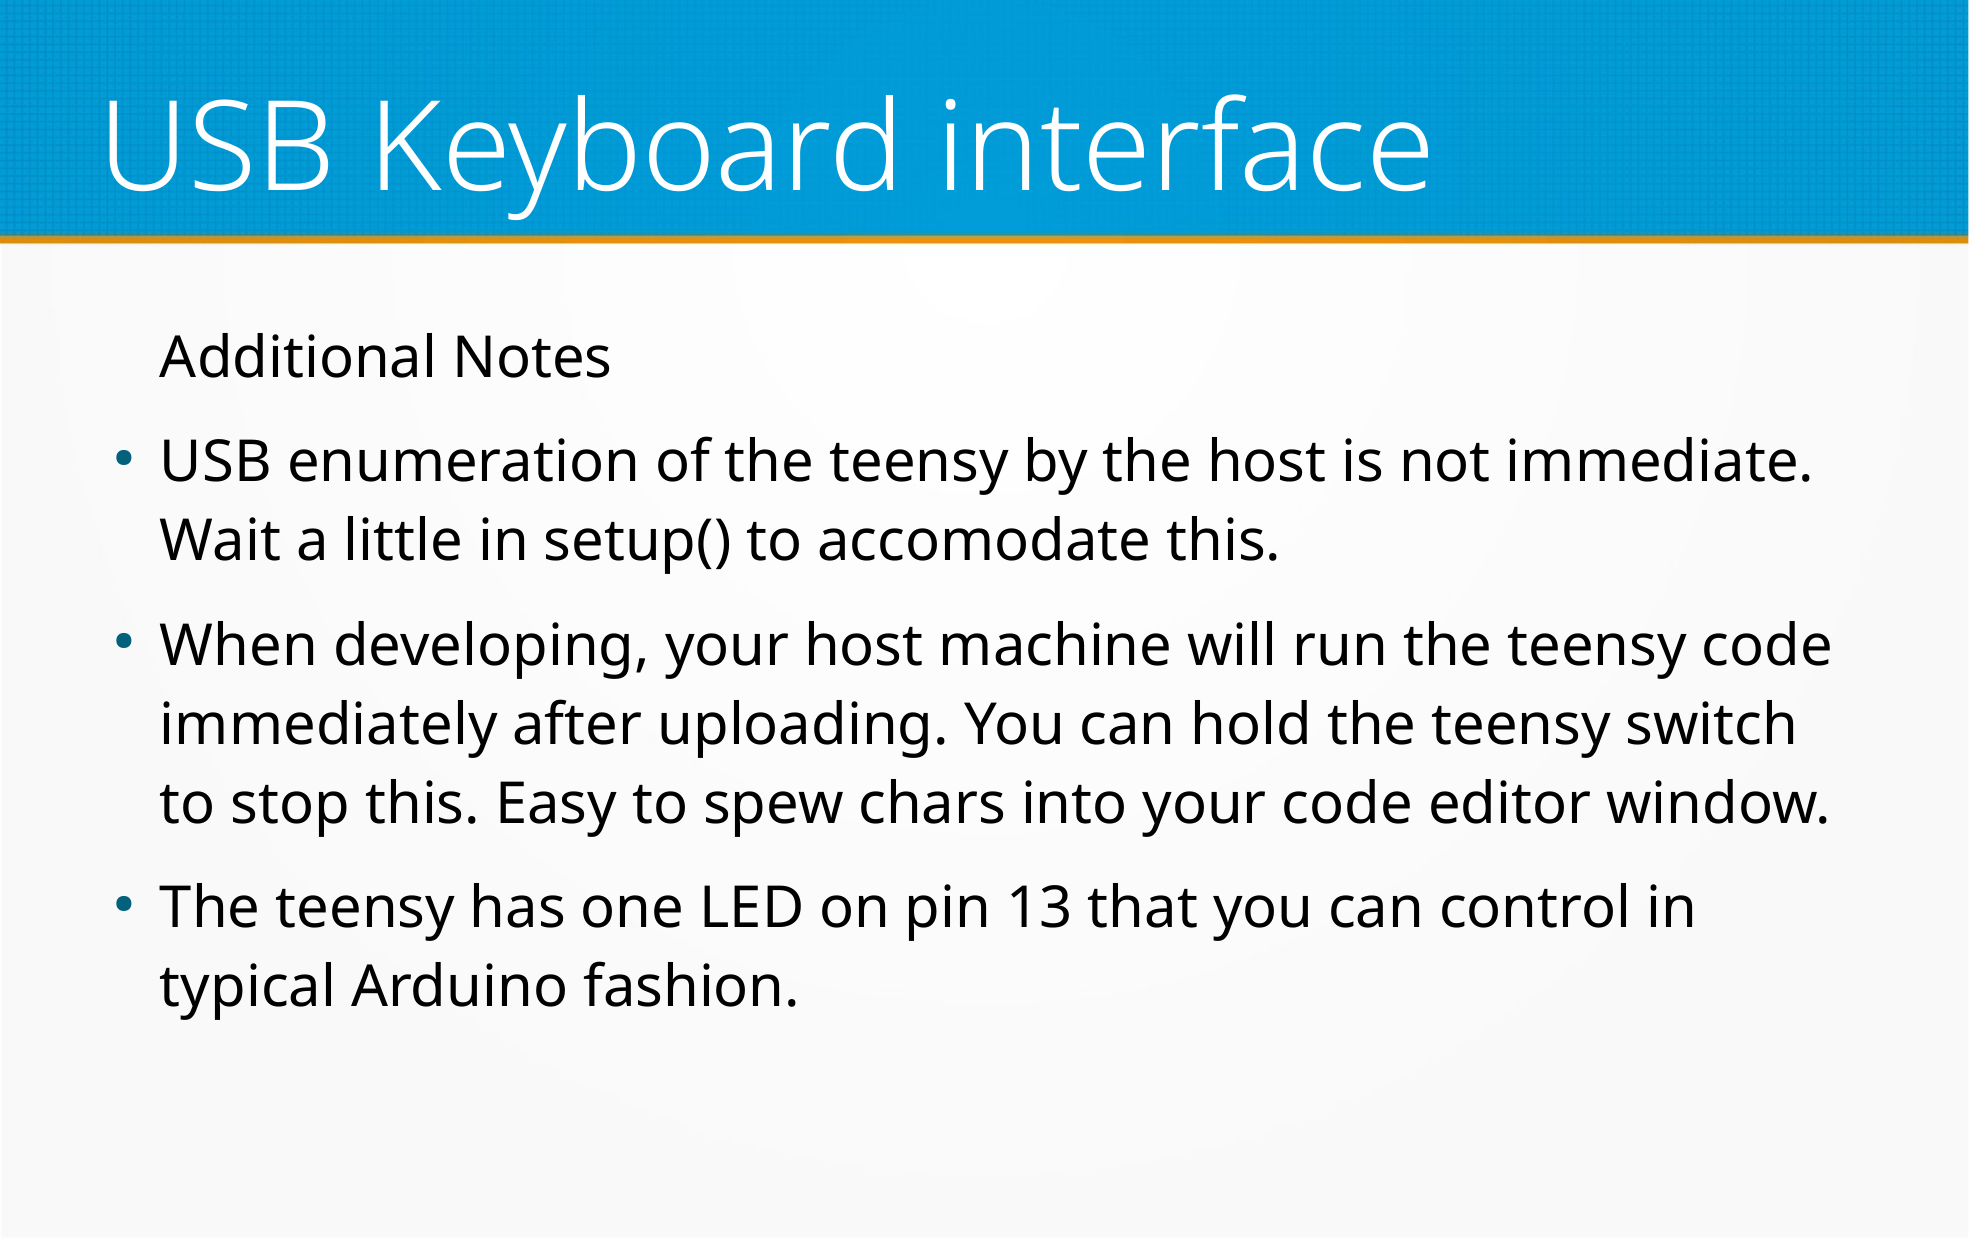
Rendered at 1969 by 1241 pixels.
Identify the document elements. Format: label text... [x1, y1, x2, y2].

picture [0, 233, 1969, 1241]
title USB Keyboard interface [98, 19, 1870, 227]
list Additional Notes USB enumeration of the teensy by the host is not immediate. Wait a little in setup() to accomodate this. When developing, your host machine will run the teensy code immediately after uploading. You can hold the teensy switch to stop this. Easy to spew chars into your code editor window. The teensy has one LED on pin 13 that you can control in typical Arduino fashion. [98, 315, 1861, 1081]
